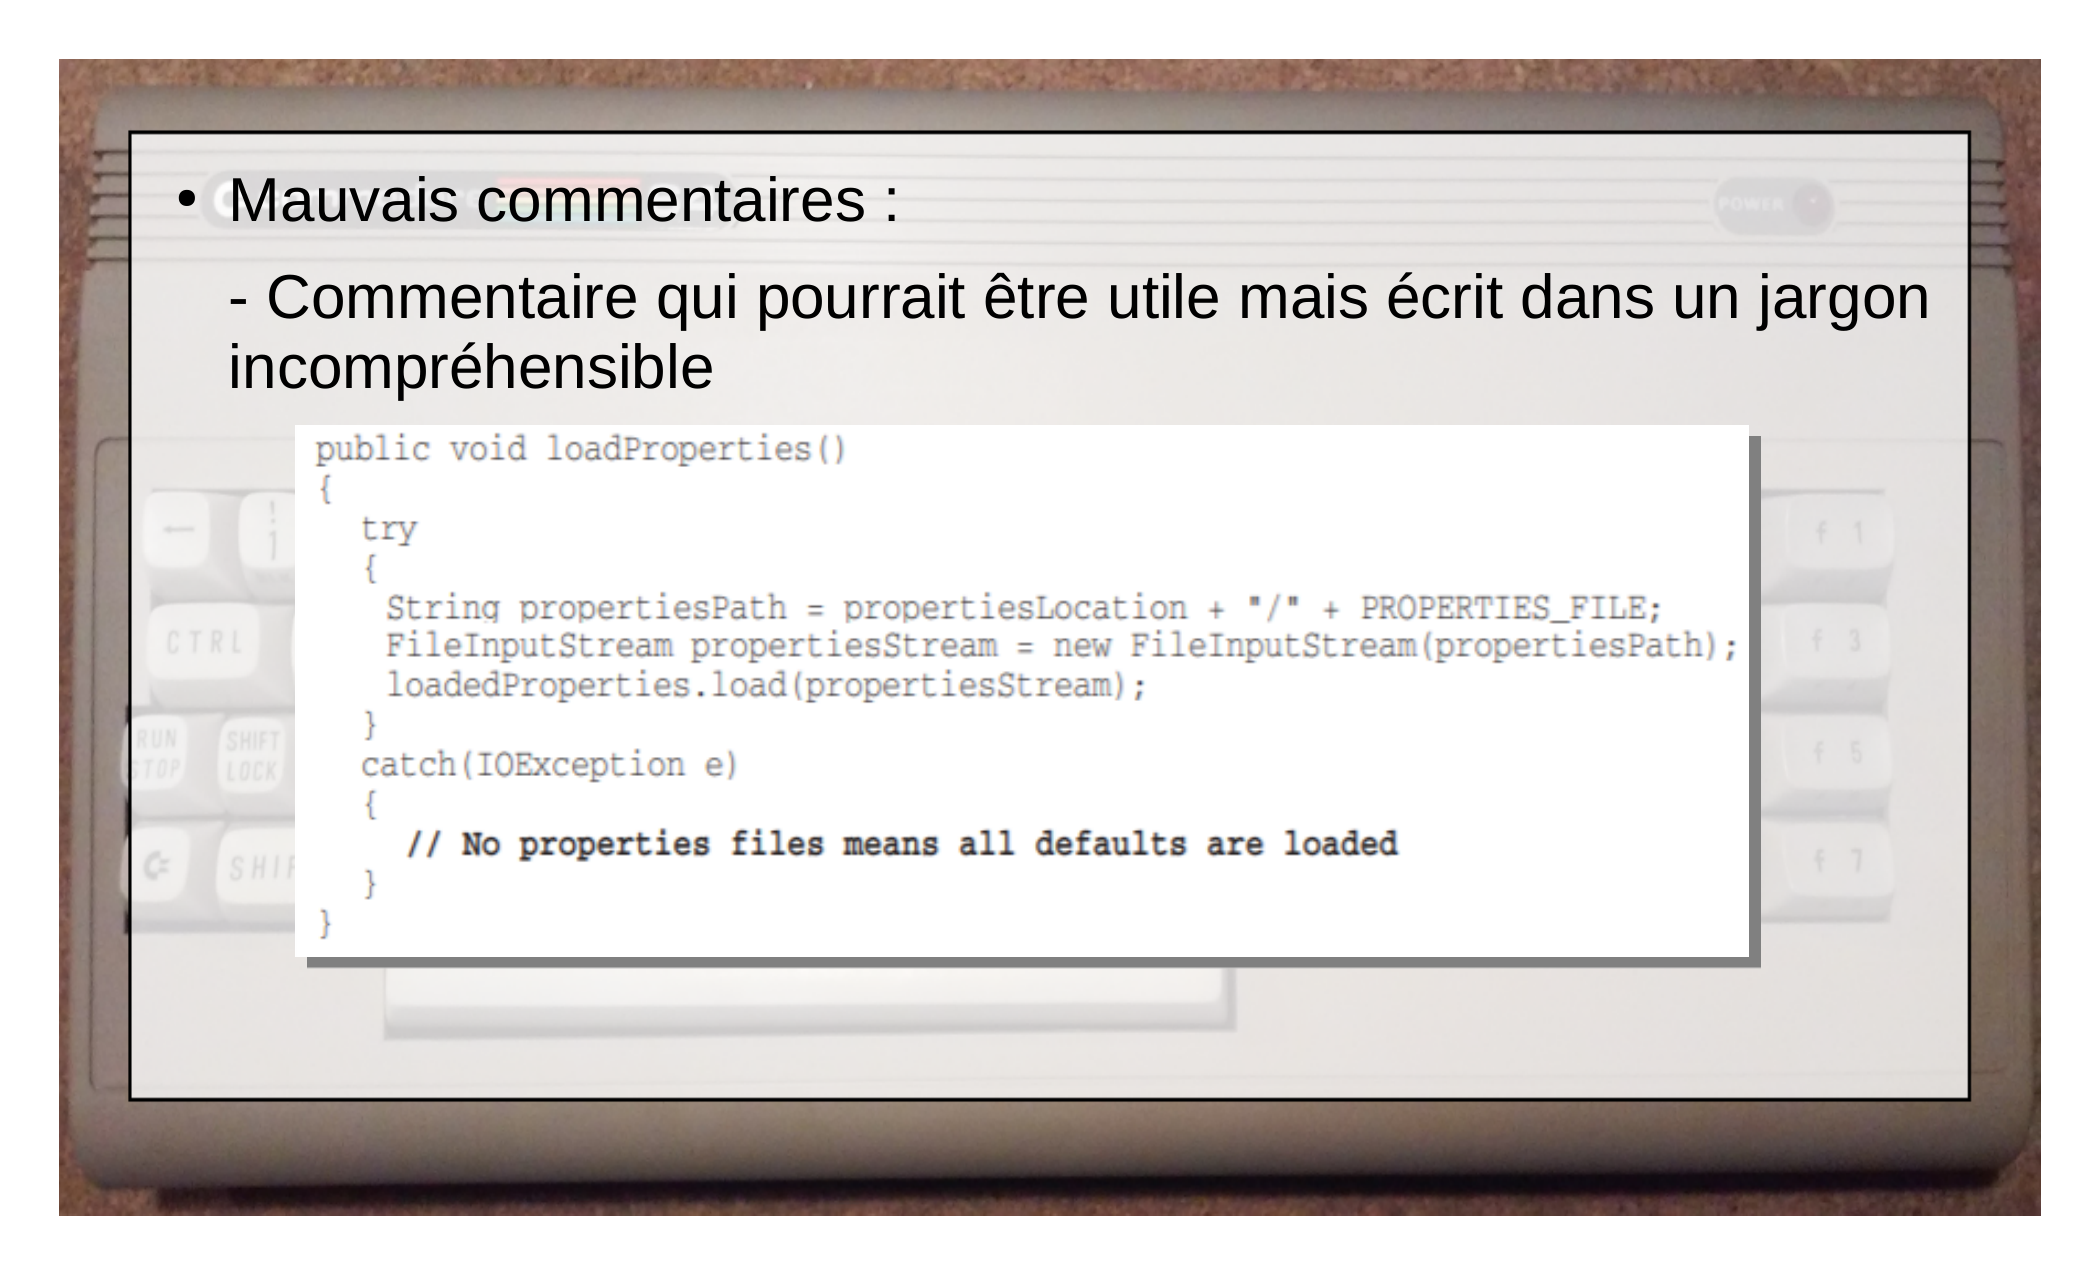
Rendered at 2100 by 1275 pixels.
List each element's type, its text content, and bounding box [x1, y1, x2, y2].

list Mauvais commentaires : - Commentaire qui pourrait être utile mais écrit dans un jargon incompréhensible [158, 165, 1942, 1094]
picture [59, 59, 2041, 1216]
